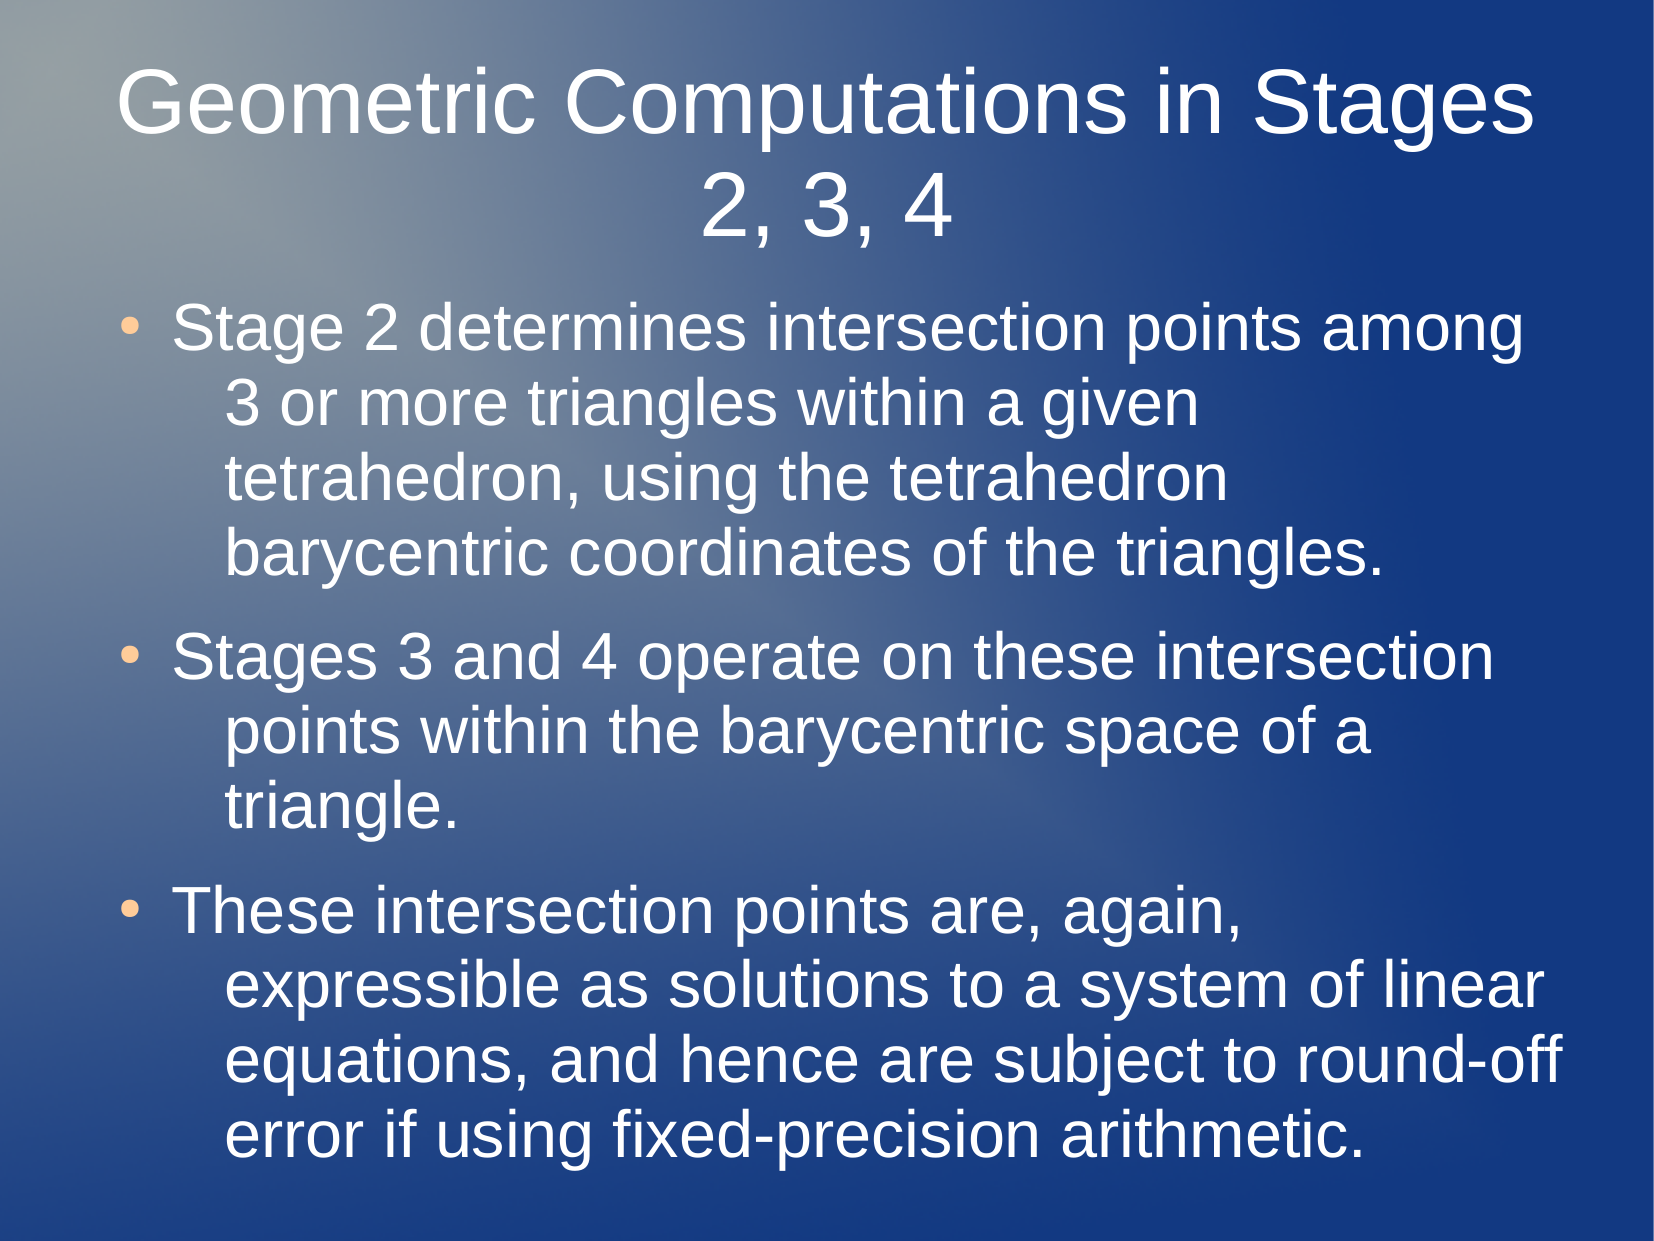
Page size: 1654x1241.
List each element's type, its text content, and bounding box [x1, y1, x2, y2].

picture [0, 0, 1654, 1241]
list Stage 2 determines intersection points among 3 or more triangles within a given tetrahedron, using the tetrahedron barycentric coordinates of the triangles. Stages 3 and 4 operate on these intersection points within the barycentric space of a triangle. These intersection points are, again, expressible as solutions to a system of linear equations, and hence are subject to round-off error if using fixed-precision arithmetic. [82, 290, 1571, 1172]
title Geometric Computations in Stages 2, 3, 4 [82, 50, 1571, 256]
